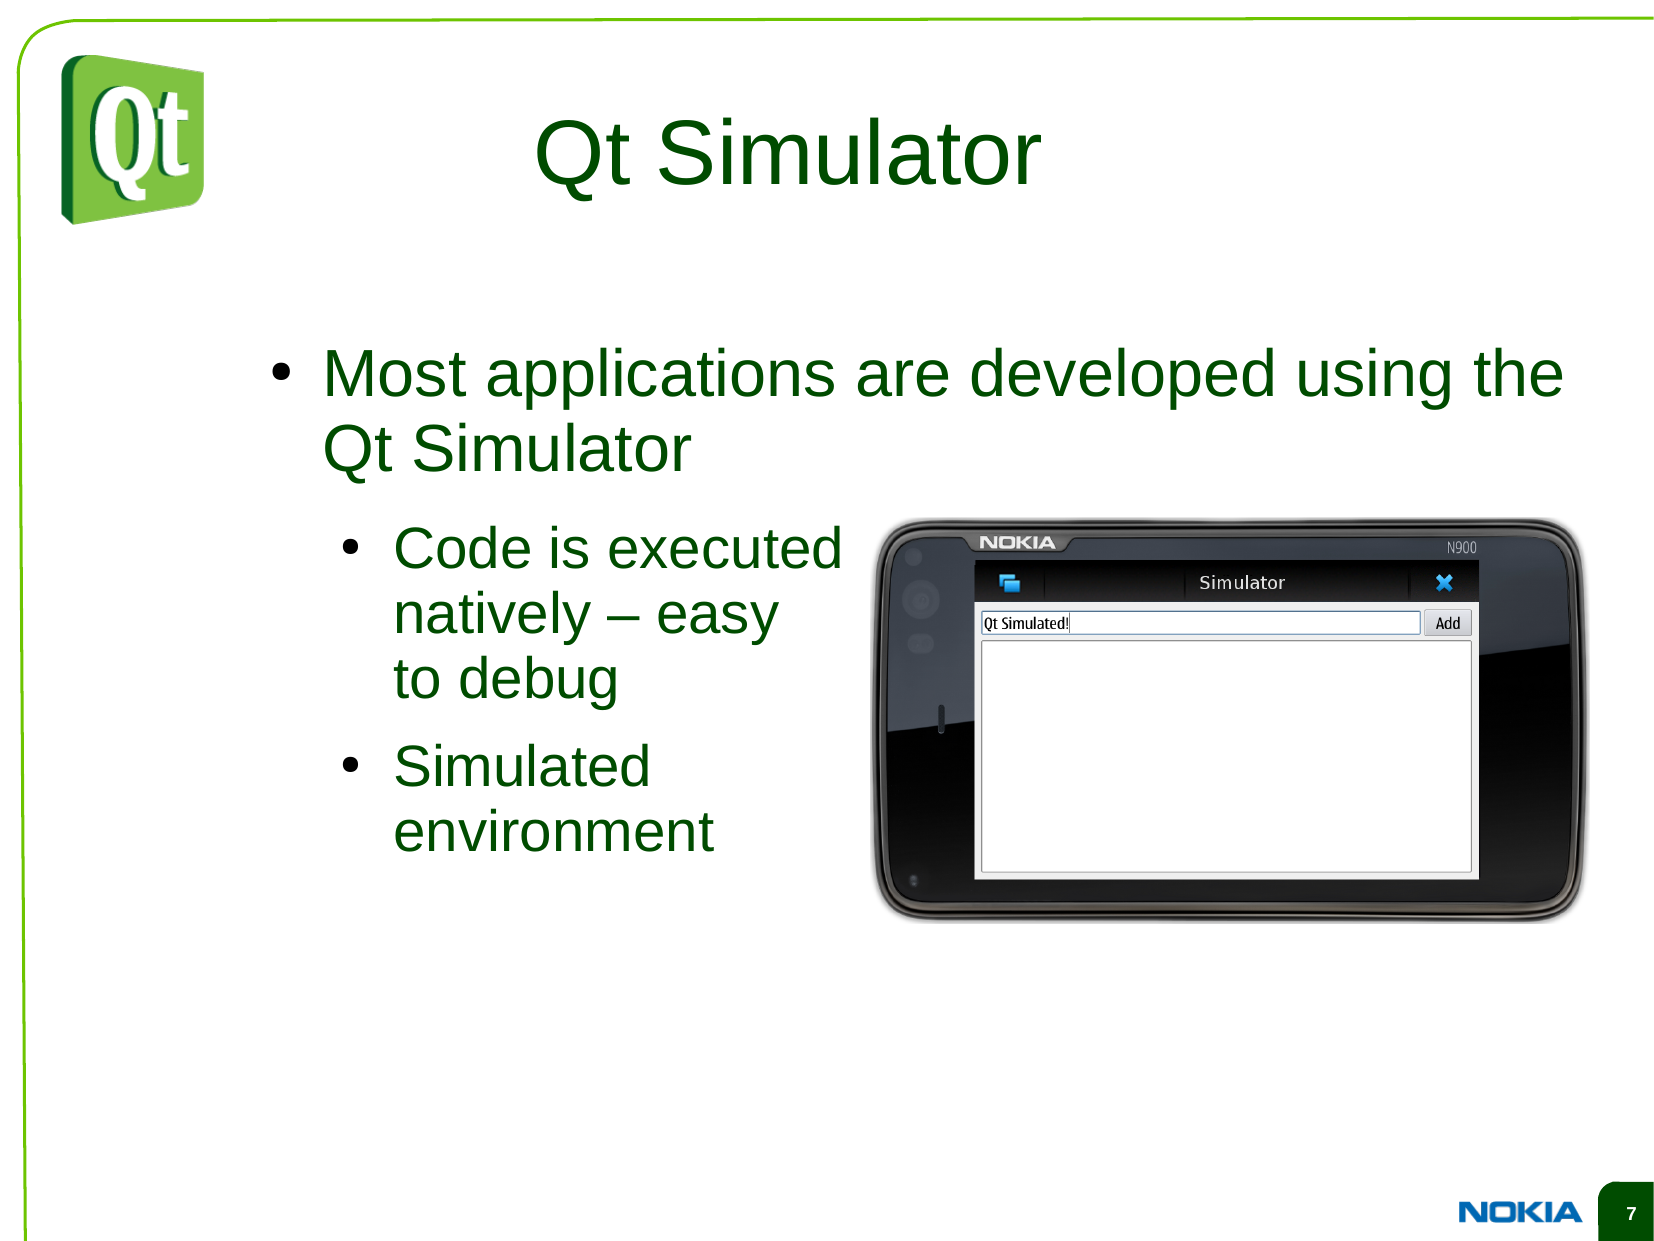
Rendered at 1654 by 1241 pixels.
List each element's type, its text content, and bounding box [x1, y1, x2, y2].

title Qt Simulator [251, 49, 1327, 257]
picture [61, 55, 204, 225]
picture [1459, 1201, 1583, 1223]
list Most applications are developed using the Qt Simulator Code is executed natively – easy to debug Simulated environment [251, 336, 1571, 1155]
picture [870, 346, 1590, 1096]
